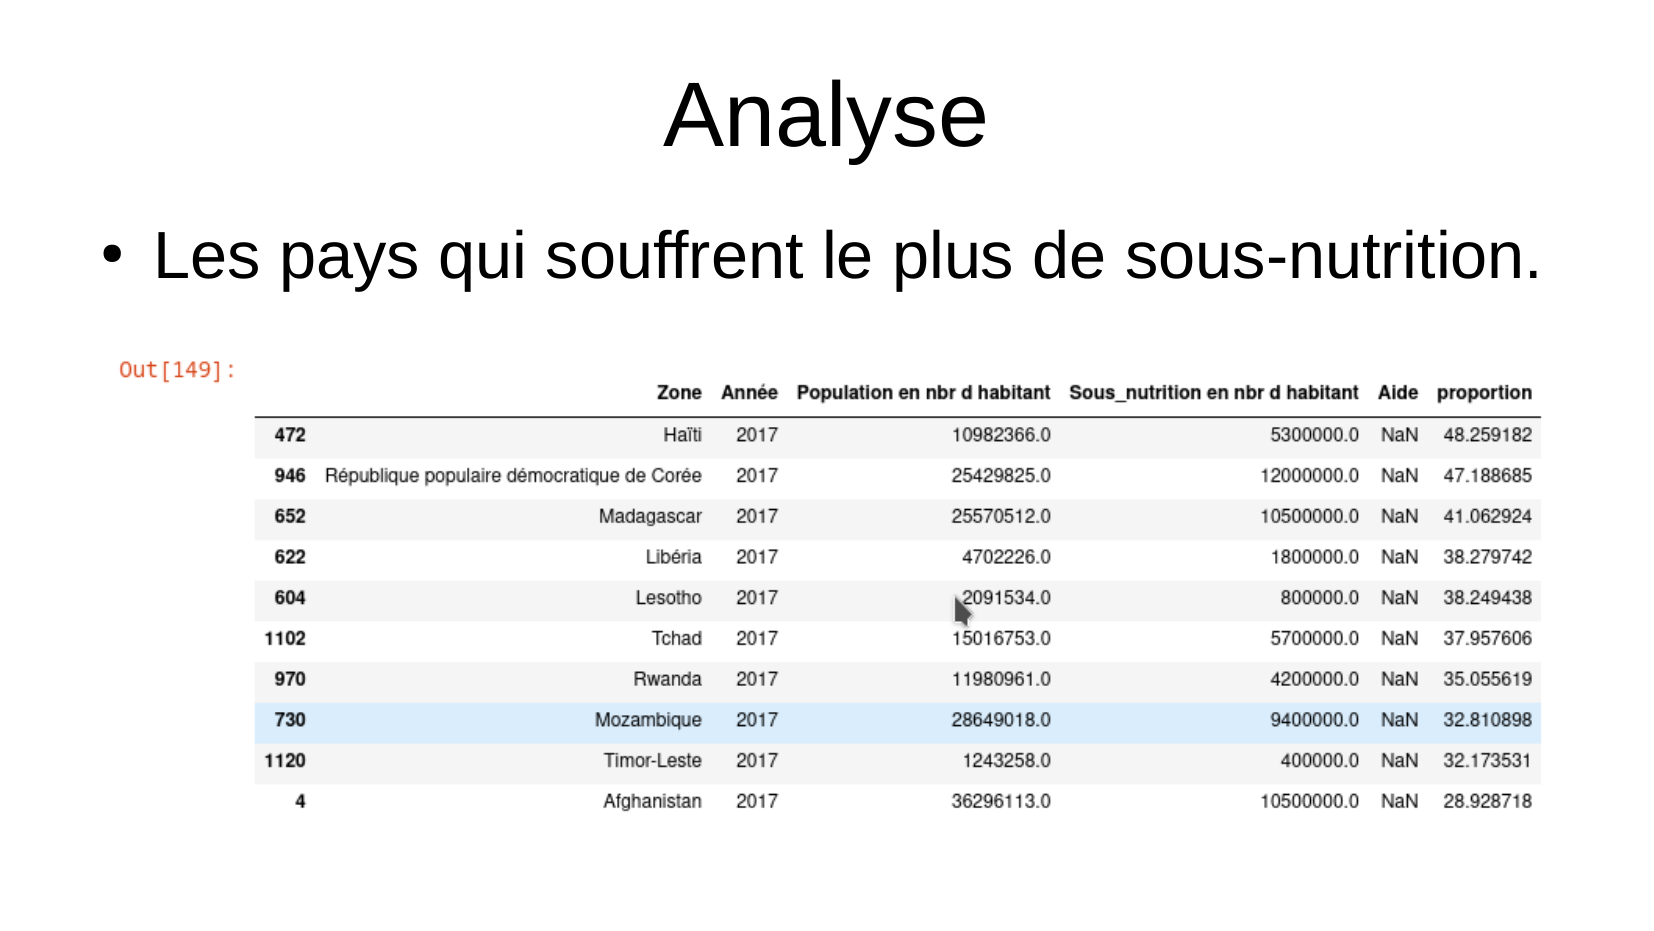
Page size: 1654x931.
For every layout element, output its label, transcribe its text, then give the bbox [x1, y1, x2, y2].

list Les pays qui souffrent le plus de sous-nutrition. [82, 217, 1571, 475]
picture [91, 354, 1571, 830]
title Analyse [82, 37, 1571, 193]
